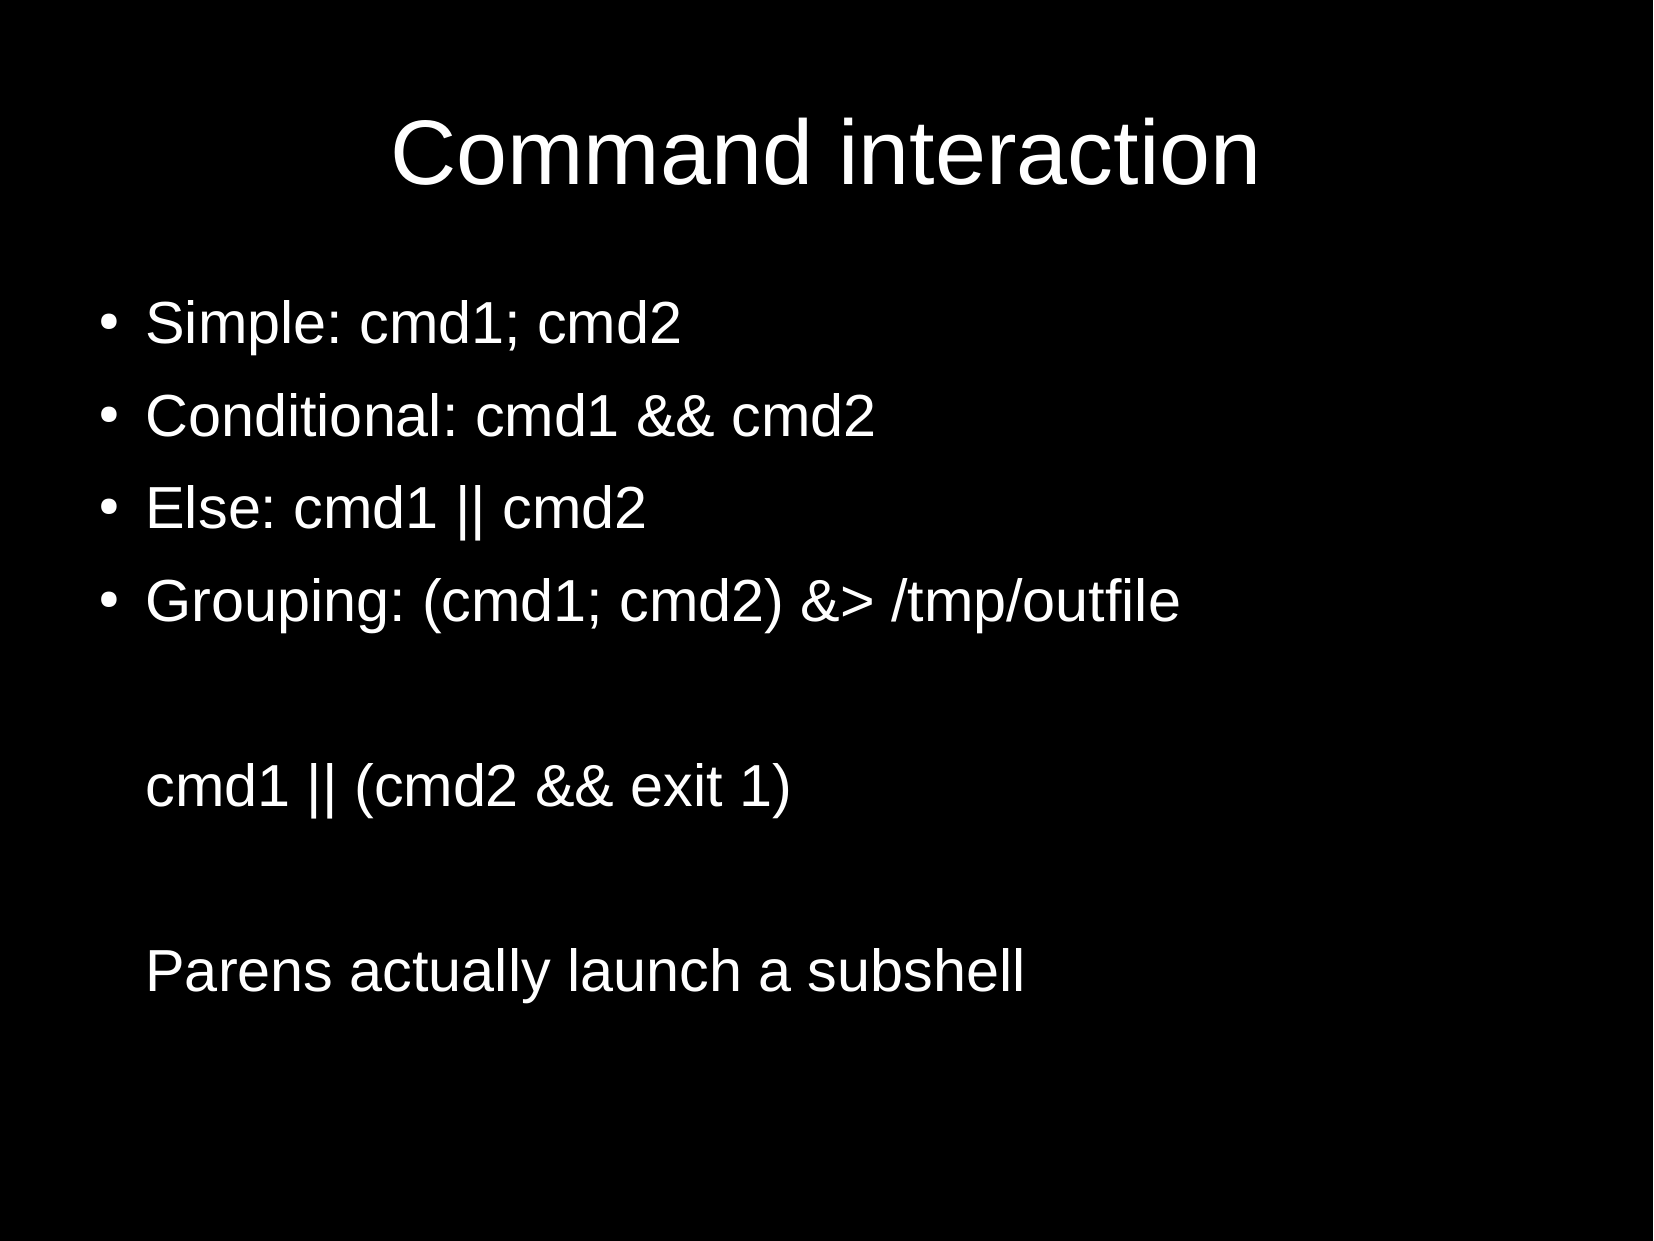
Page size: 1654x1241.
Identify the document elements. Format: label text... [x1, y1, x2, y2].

list Simple: cmd1; cmd2 Conditional: cmd1 && cmd2 Else: cmd1 || cmd2 Grouping: (cmd1; cmd2) &> /tmp/outfile cmd1 || (cmd2 && exit 1) Parens actually launch a subshell [82, 290, 1538, 1010]
title Command interaction [82, 49, 1571, 257]
